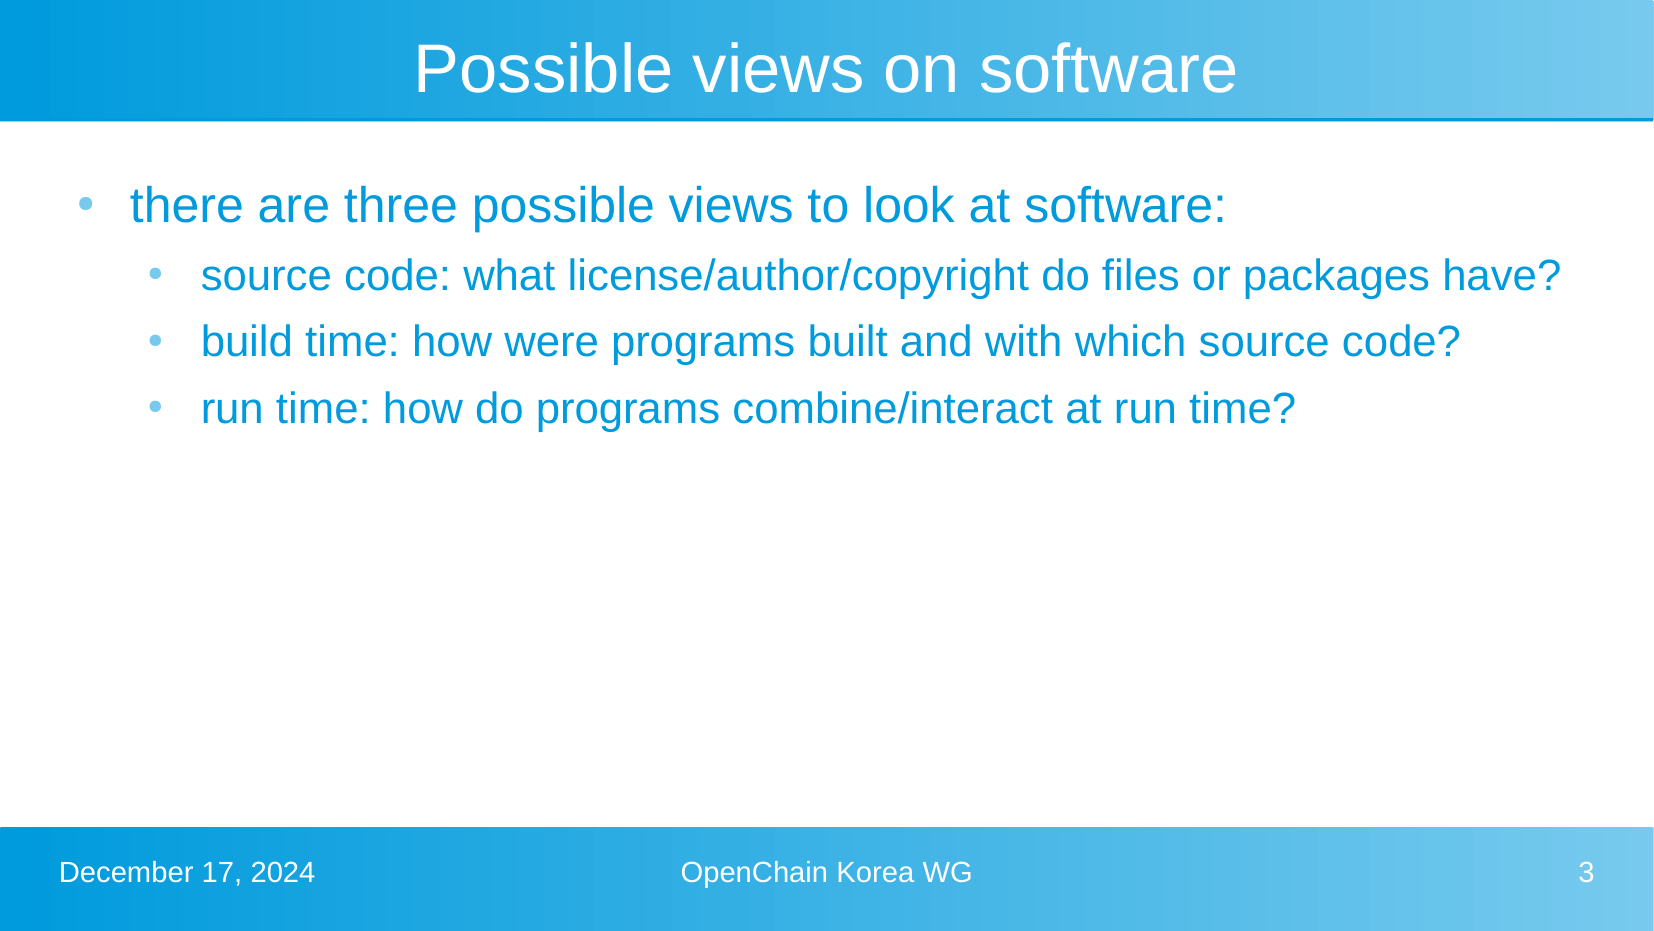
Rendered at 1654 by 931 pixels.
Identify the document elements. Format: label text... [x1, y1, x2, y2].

list there are three possible views to look at software: source code: what license/author/copyright do files or packages have? build time: how were programs built and with which source code? run time: how do programs combine/interact at run time? [59, 177, 1595, 768]
title Possible views on software [59, 29, 1595, 108]
